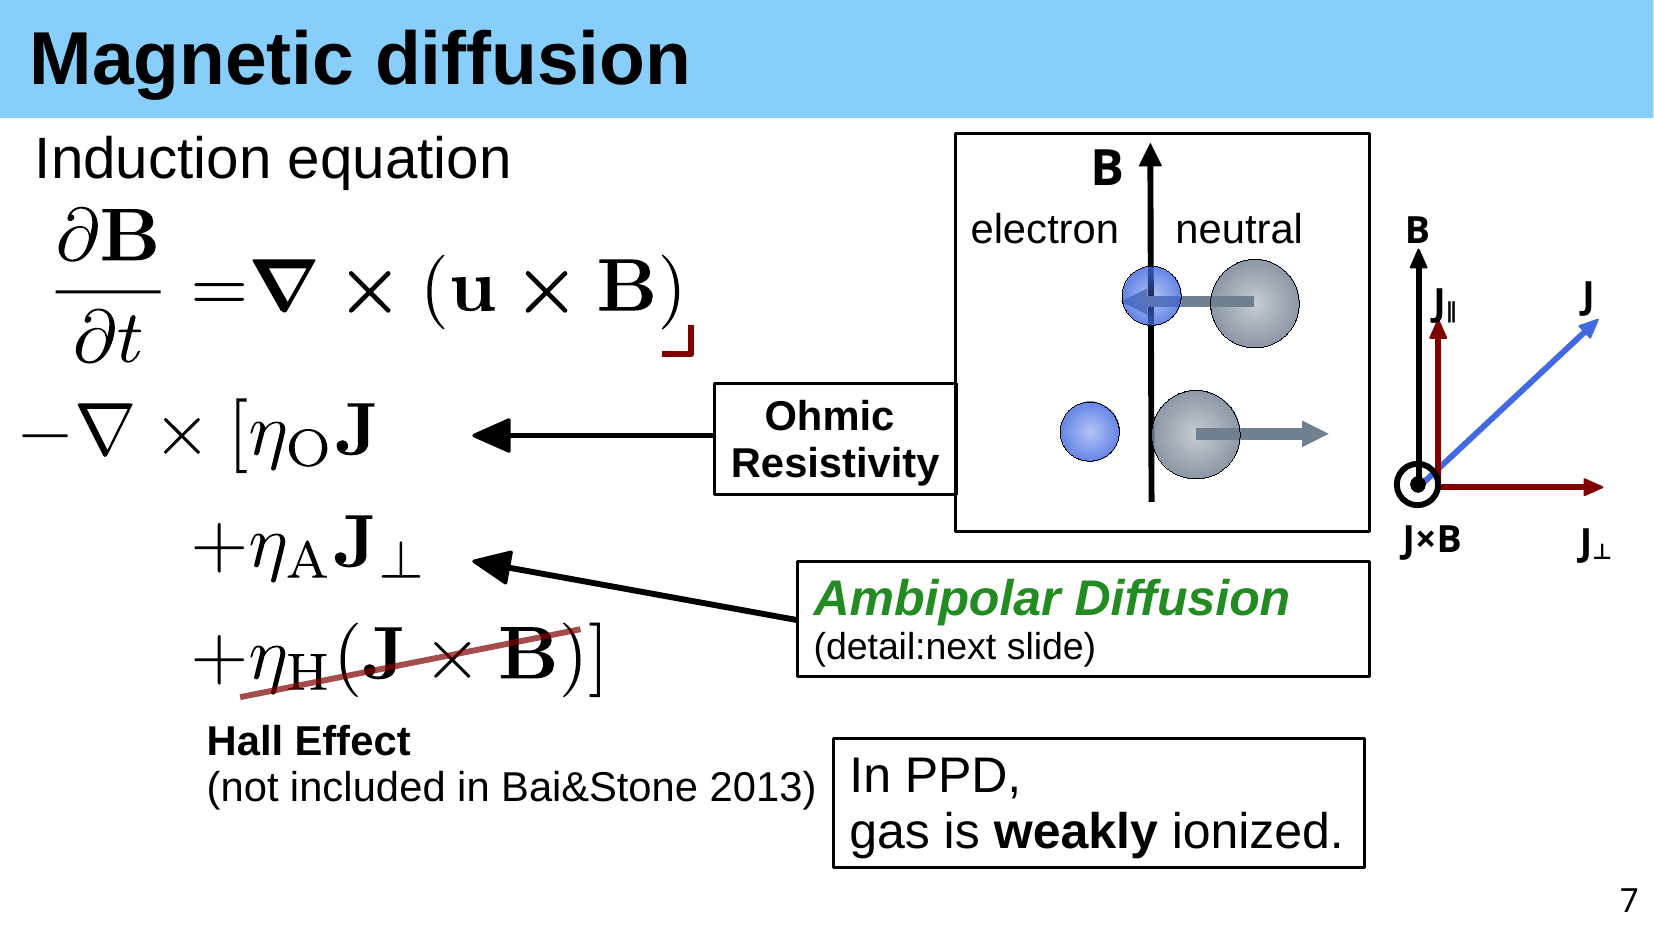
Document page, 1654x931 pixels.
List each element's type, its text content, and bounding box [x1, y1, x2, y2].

text_box Ohmic Resistivity [714, 383, 954, 495]
title Magnetic diffusion [0, 0, 1654, 119]
text_box J [1567, 260, 1627, 320]
text_box In PPD, gas is weakly ionized. [833, 738, 1365, 868]
text_box Ambipolar Diffusion (detail:next slide) [797, 561, 1370, 677]
text_box [1151, 390, 1241, 479]
text_box B [1390, 200, 1450, 258]
text_box Induction equation [19, 118, 562, 198]
text_box [1122, 266, 1182, 326]
text_box J×B [1387, 505, 1497, 562]
text_box [1060, 402, 1120, 462]
text_box electron [957, 197, 1150, 260]
text_box [1210, 259, 1300, 348]
text_box [22, 206, 680, 698]
text_box Hall Effect (not included in Bai&Stone 2013) [177, 708, 834, 830]
text_box neutral [1150, 197, 1329, 260]
text_box J∥ [1422, 268, 1508, 325]
text_box J⊥ [1564, 508, 1652, 562]
text_box [1410, 476, 1426, 493]
text_box B [1062, 135, 1152, 197]
